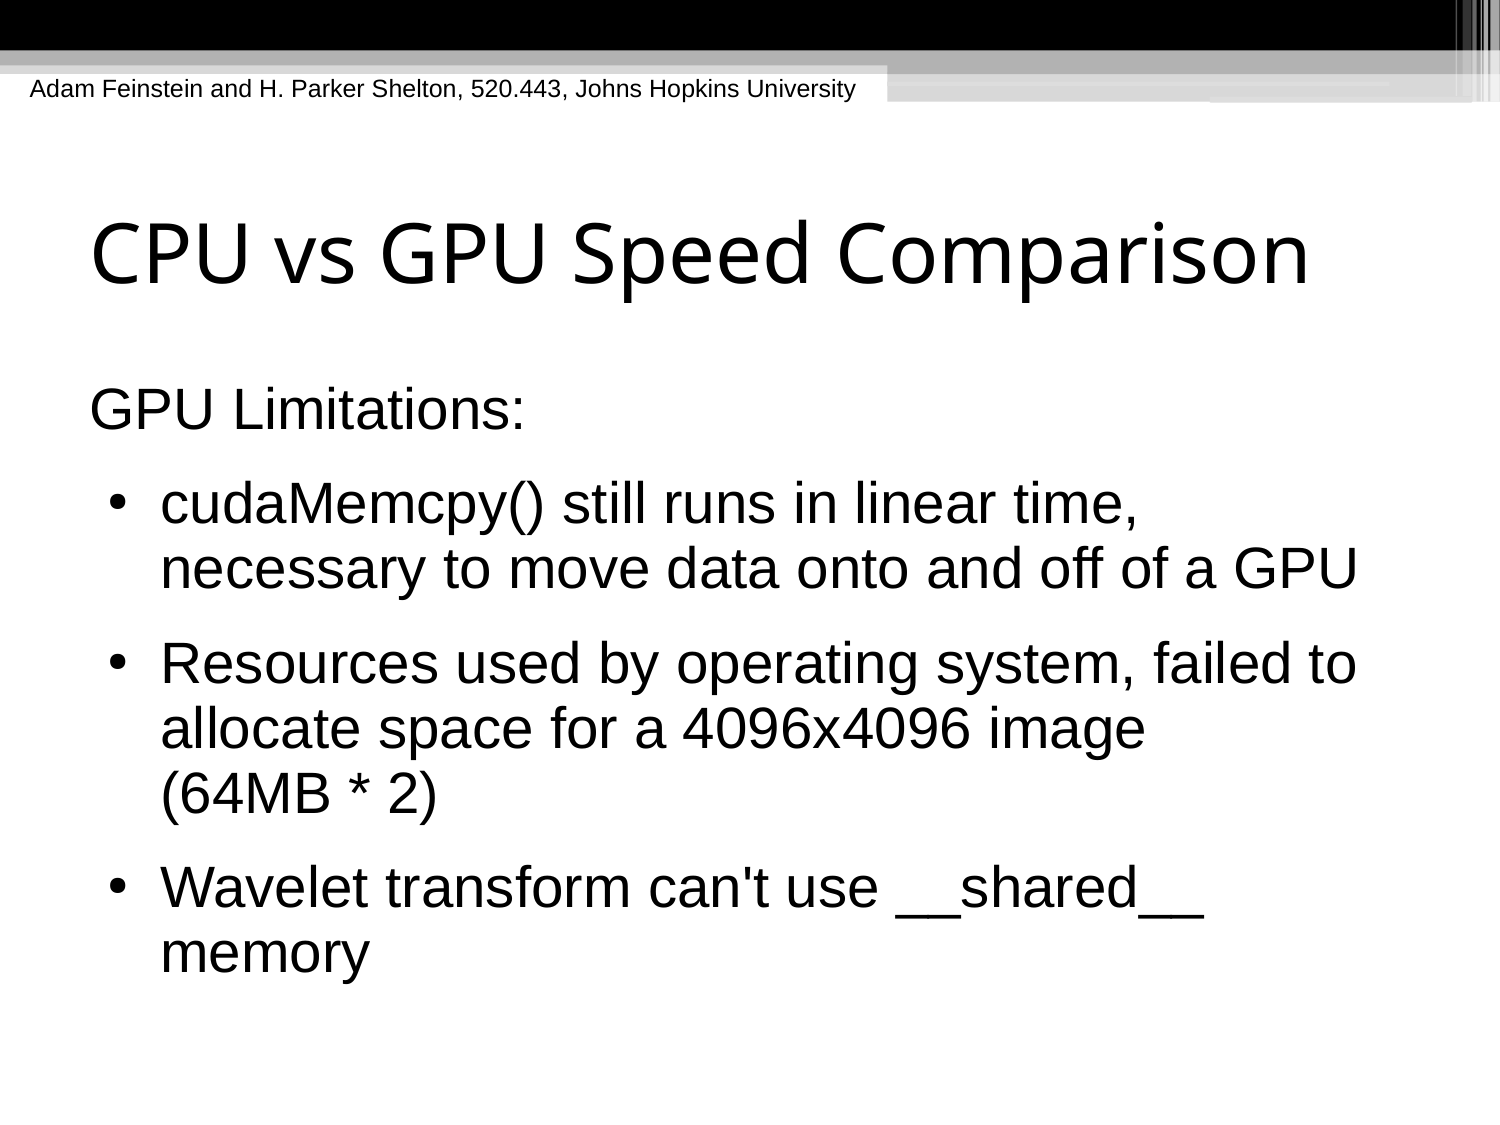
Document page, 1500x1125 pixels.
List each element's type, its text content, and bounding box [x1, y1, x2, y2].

list GPU Limitations: cudaMemcpy() still runs in linear time, necessary to move data onto and off of a GPU Resources used by operating system, failed to allocate space for a 4096x4096 image (64MB * 2) Wavelet transform can't use __shared__ memory [75, 369, 1426, 1125]
title CPU vs GPU Speed Comparison [75, 187, 1425, 363]
text_box Adam Feinstein and H. Parker Shelton, 520.443, Johns Hopkins University [0, 67, 888, 110]
